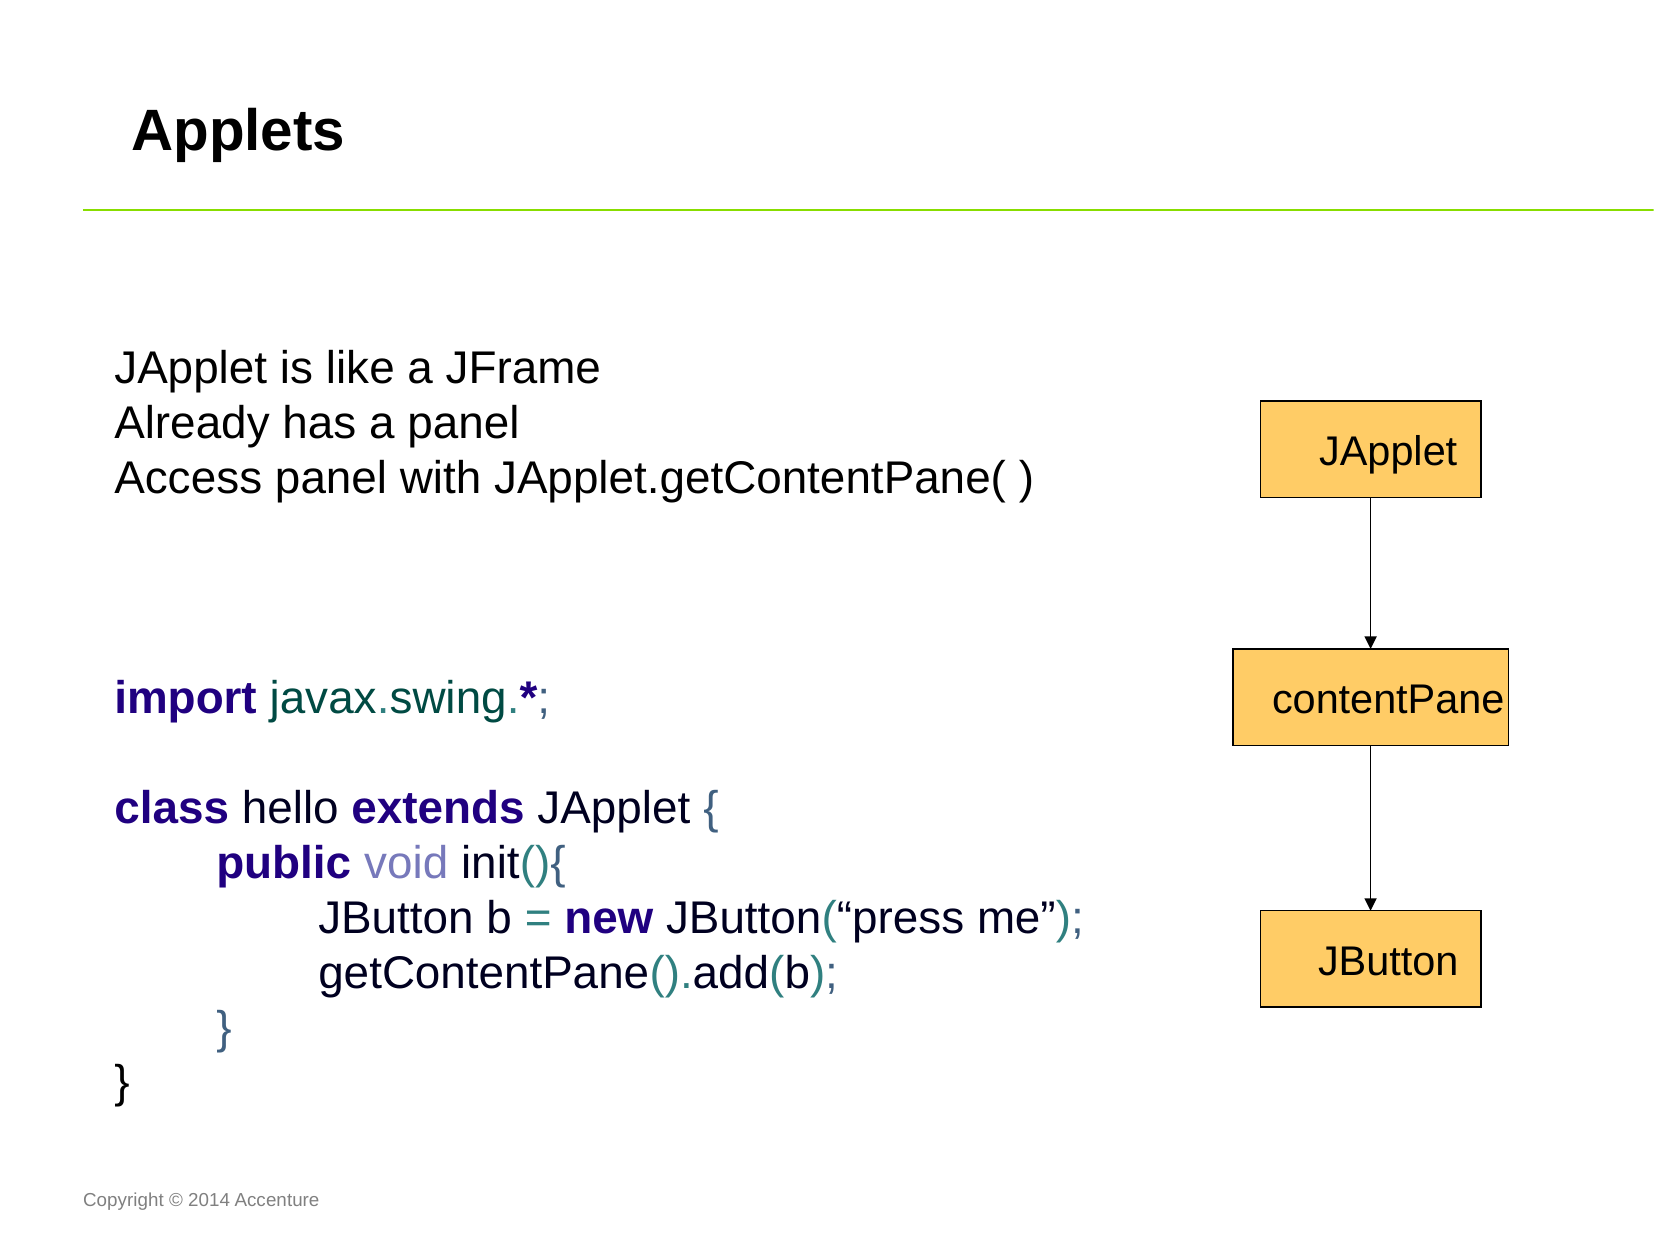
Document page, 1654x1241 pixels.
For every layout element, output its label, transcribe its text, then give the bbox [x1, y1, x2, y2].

title Applets [81, 56, 1654, 199]
text_box contentPane [1232, 648, 1509, 746]
text_box JApplet is like a JFrame Already has a panel Access panel with JApplet.getContentPane( ) import javax.swing.*; class hello extends JApplet { public void init(){ JButton b = new JButton(“press me”); getContentPane().add(b); } } [99, 330, 1555, 1241]
text_box JButton [1260, 910, 1481, 1008]
text_box JApplet [1260, 400, 1481, 498]
